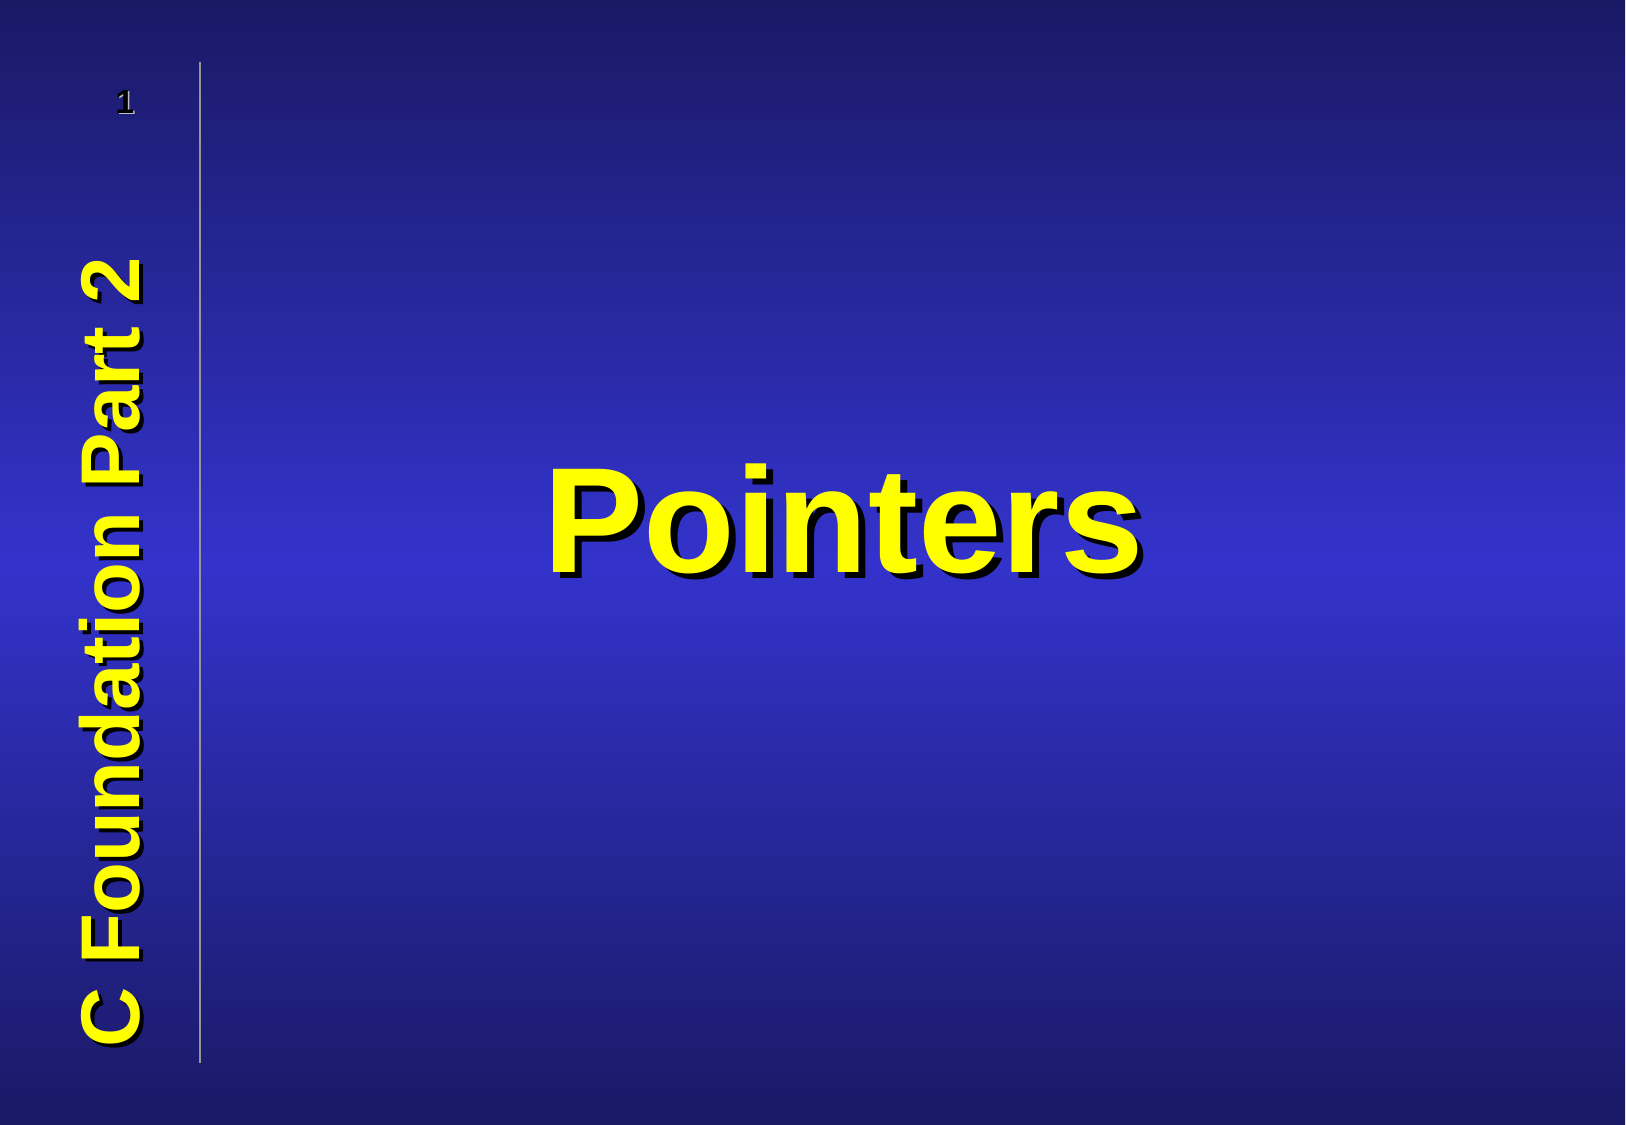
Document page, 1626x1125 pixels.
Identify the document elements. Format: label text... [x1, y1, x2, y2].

title C Foundation Part 2 [37, 162, 176, 1063]
text_box Pointers [528, 414, 1160, 610]
